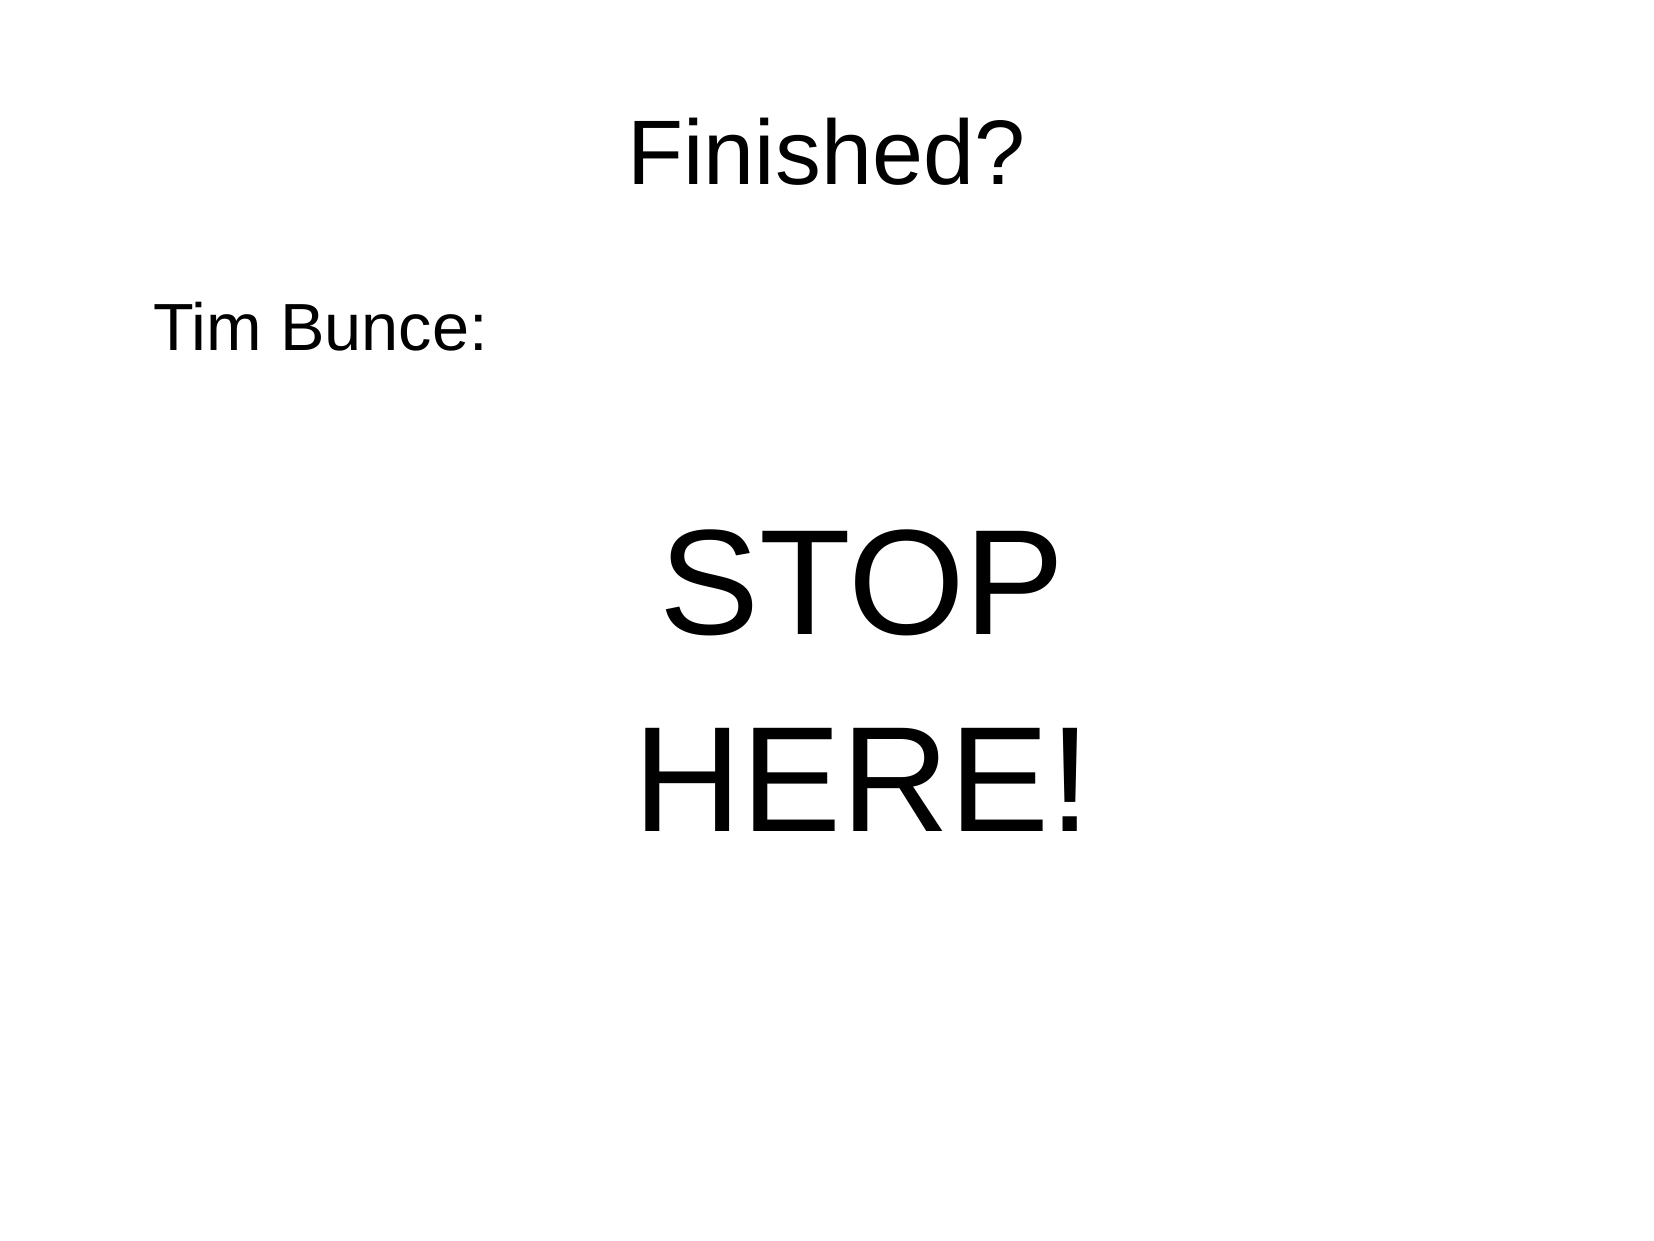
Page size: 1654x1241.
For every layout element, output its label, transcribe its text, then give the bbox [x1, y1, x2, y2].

list Tim Bunce: STOP HERE! [82, 290, 1571, 1010]
title Finished? [82, 49, 1571, 257]
